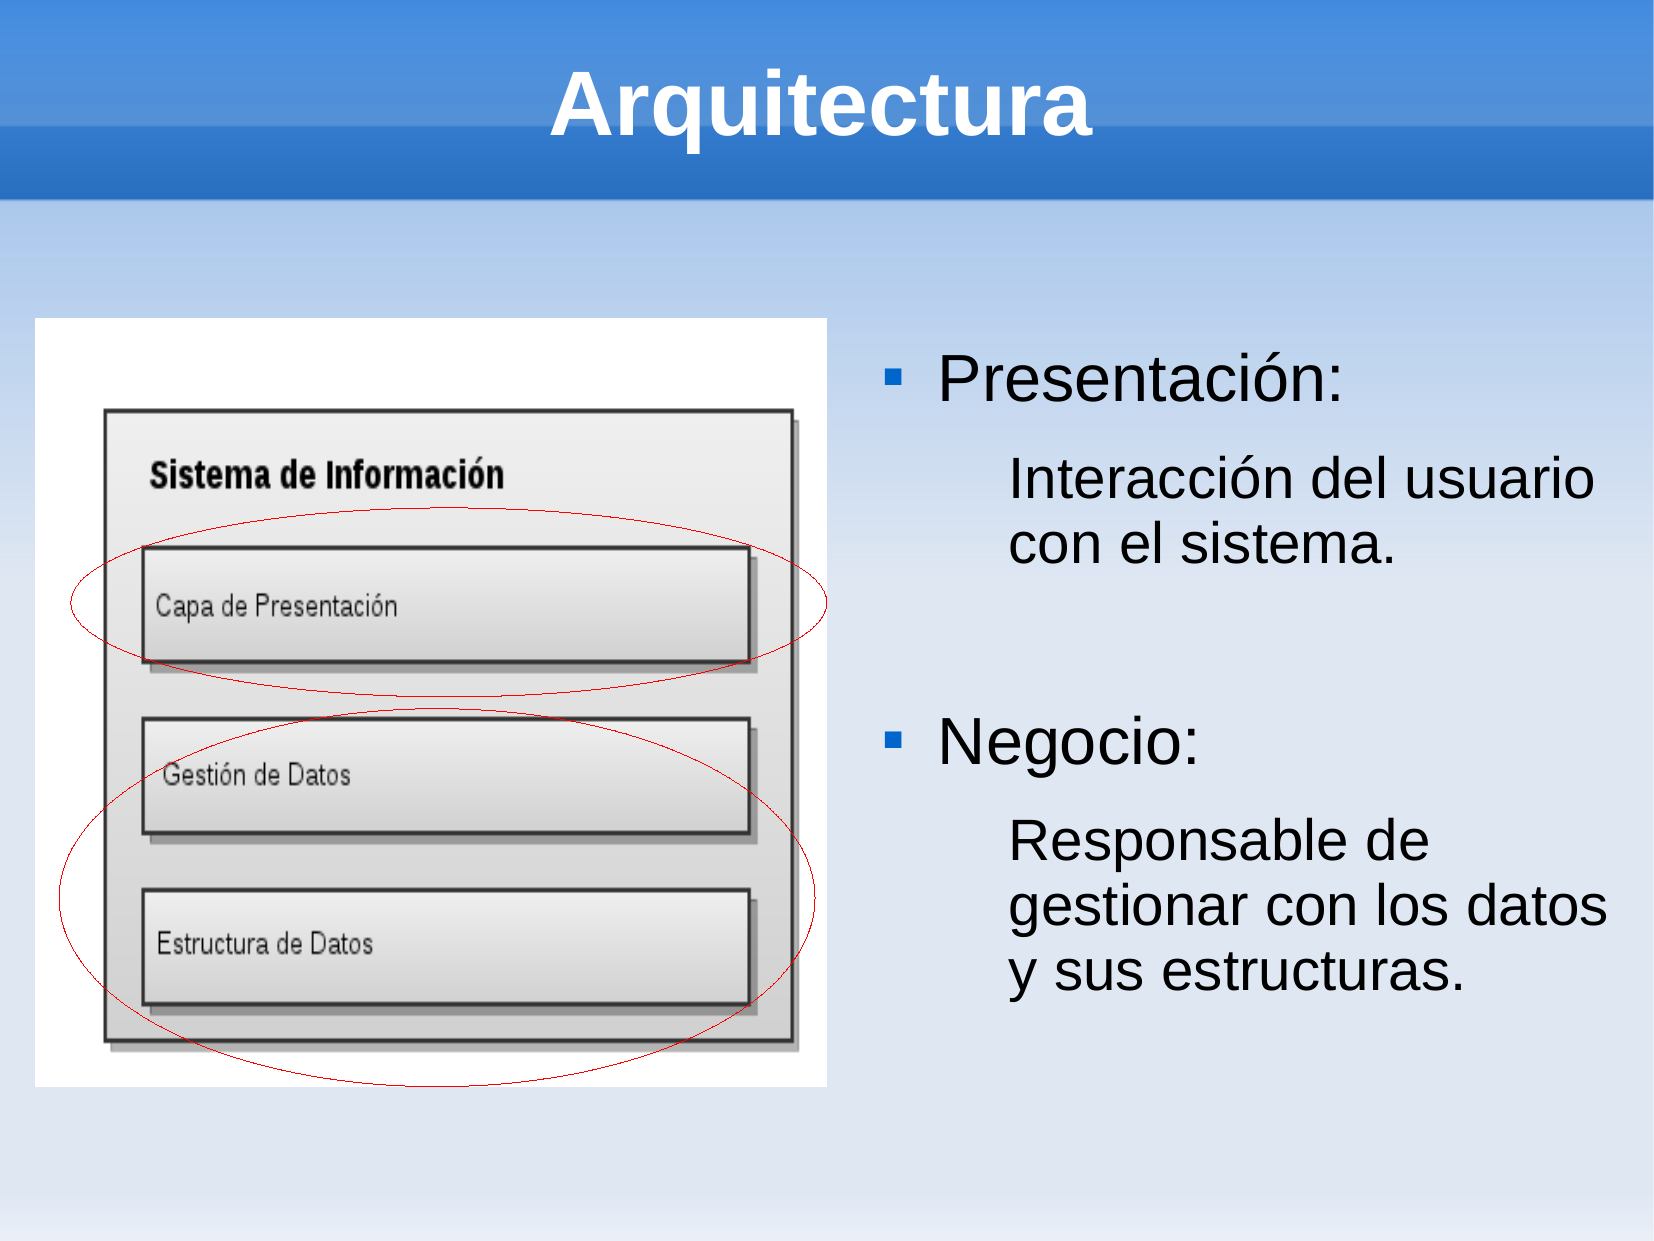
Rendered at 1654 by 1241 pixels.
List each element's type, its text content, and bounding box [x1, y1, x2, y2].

title Arquitectura [76, 0, 1565, 208]
list Presentación: Interacción del usuario con el sistema. Negocio: Responsable de gestionar con los datos y sus estructuras. [867, 341, 1654, 1160]
picture [0, 0, 1654, 1241]
